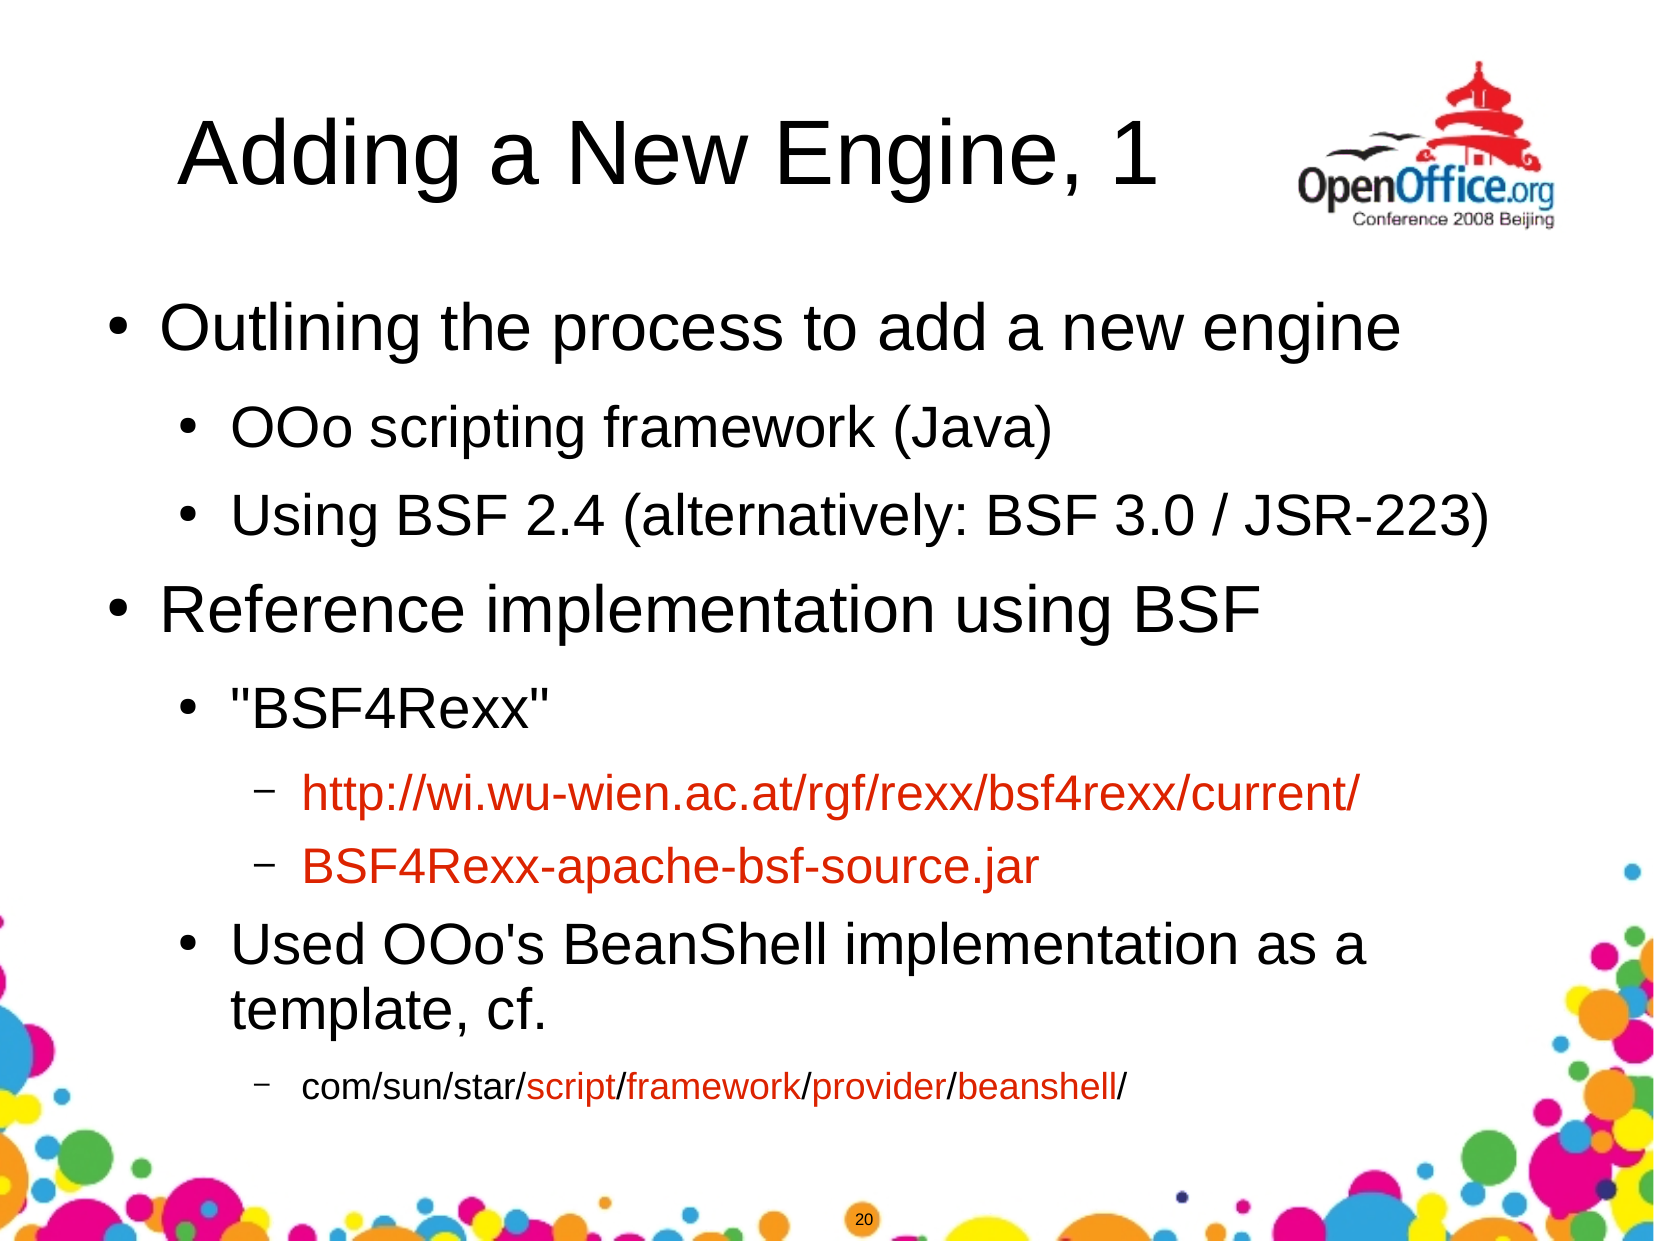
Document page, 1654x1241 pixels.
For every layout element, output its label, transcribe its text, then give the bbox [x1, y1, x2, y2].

picture [0, 810, 1654, 1241]
picture [1285, 51, 1569, 250]
list Outlining the process to add a new engine OOo scripting framework (Java) Using BSF 2.4 (alternatively: BSF 3.0 / JSR-223) Reference implementation using BSF "BSF4Rexx" http://wi.wu-wien.ac.at/rgf/rexx/bsf4rexx/current/ BSF4Rexx-apache-bsf-source.jar Used OOo's BeanShell implementation as a template, cf. com/sun/star/script/framework/provider/beanshell/ [88, 290, 1577, 1109]
title Adding a New Engine, 1 [82, 49, 1258, 257]
